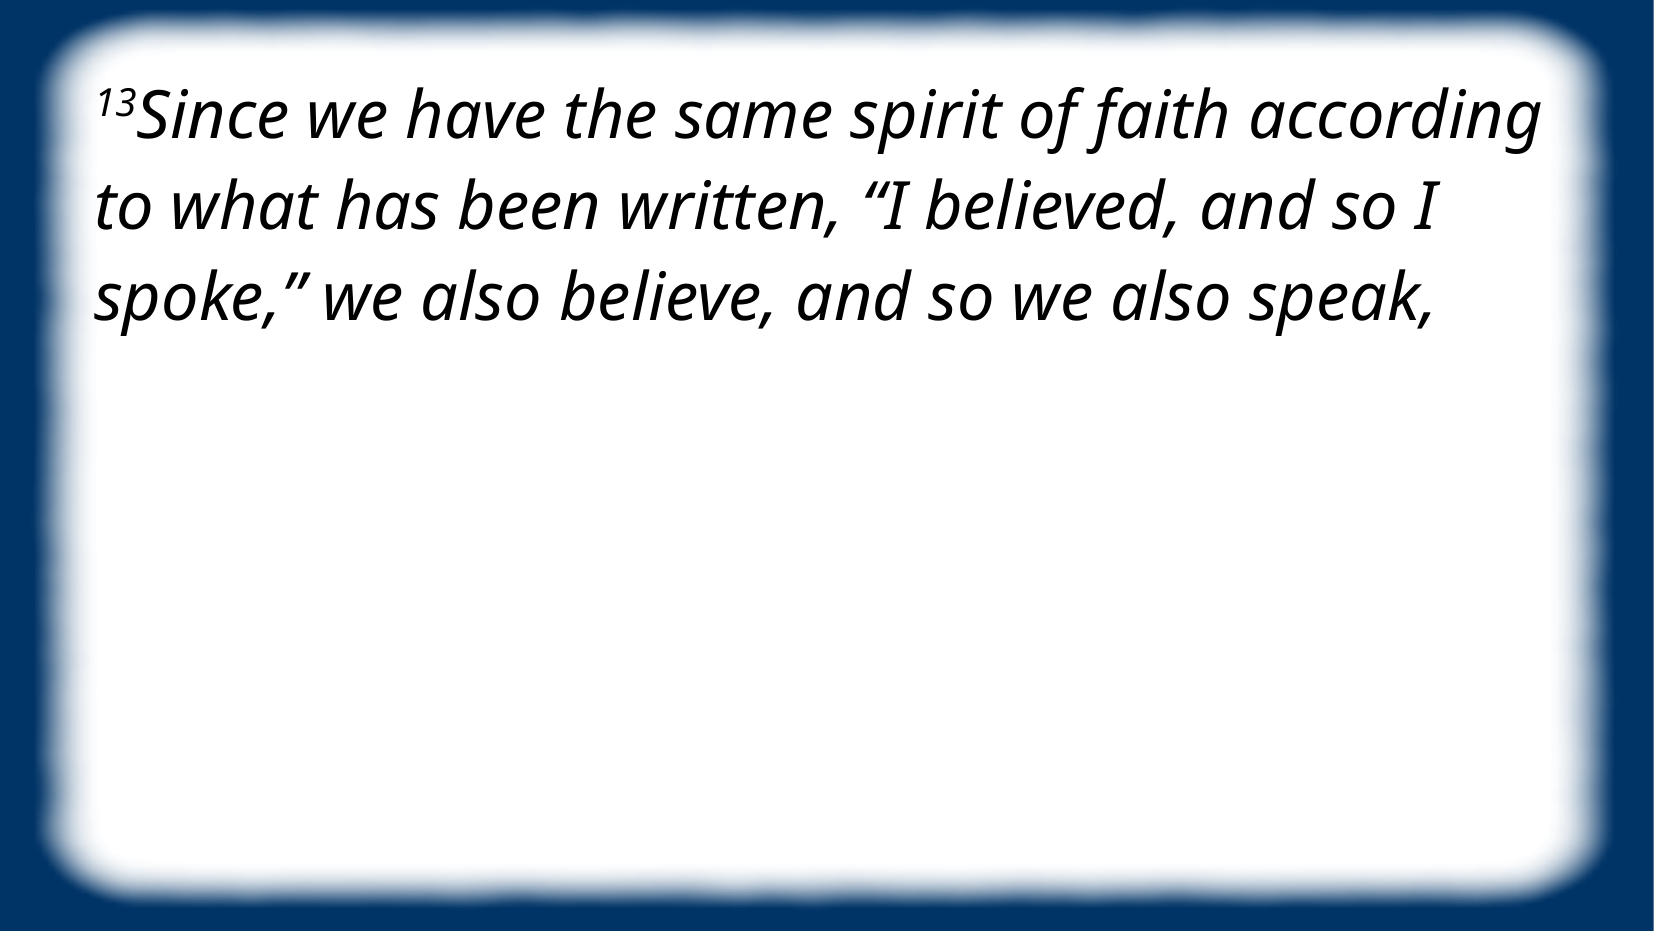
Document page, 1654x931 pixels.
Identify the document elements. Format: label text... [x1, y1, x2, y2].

picture [0, 0, 1654, 931]
text_box 13Since we have the same spirit of faith according to what has been written, “I believed, and so I spoke,” we also believe, and so we also speak, [79, 60, 1580, 363]
